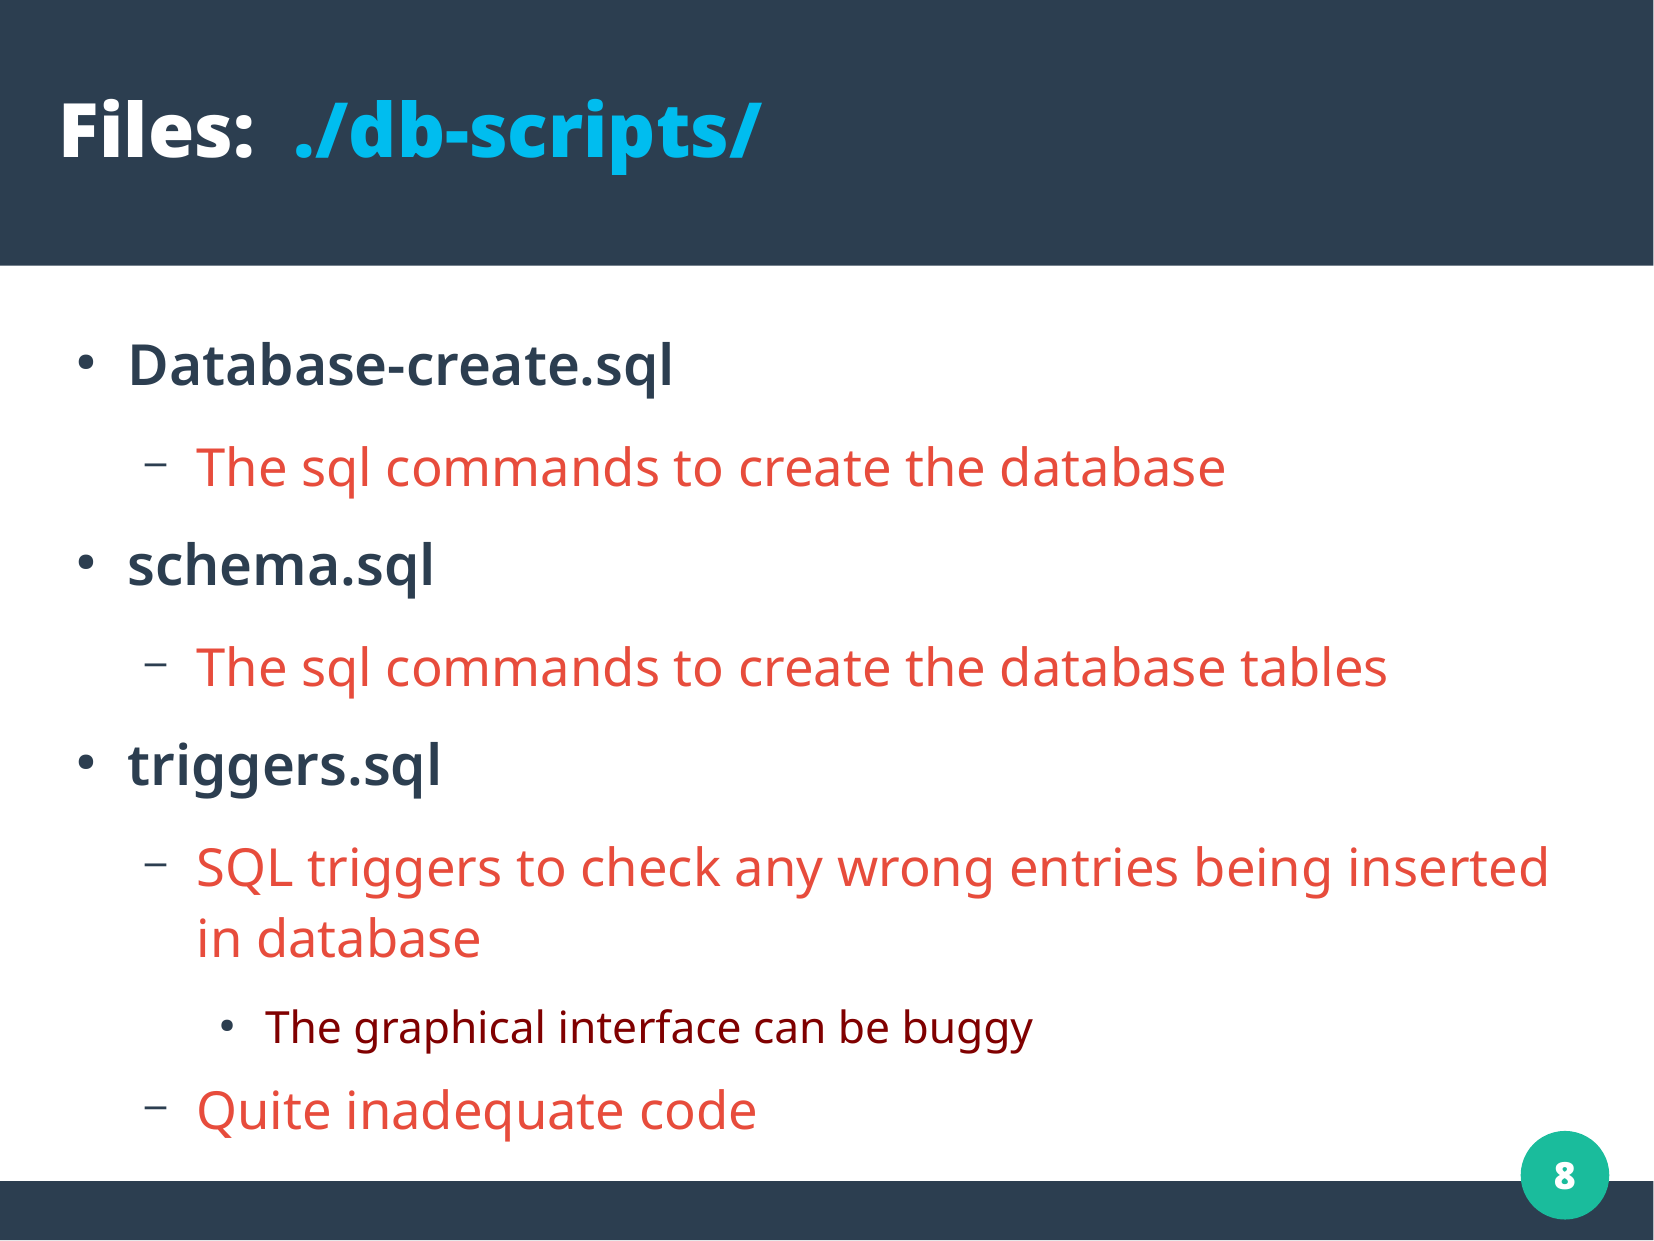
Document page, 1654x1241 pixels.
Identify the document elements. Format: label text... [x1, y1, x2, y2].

list Database-create.sql The sql commands to create the database schema.sql The sql commands to create the database tables triggers.sql SQL triggers to check any wrong entries being inserted in database The graphical interface can be buggy Quite inadequate code [59, 324, 1595, 1152]
title Files: ./db-scripts/ [59, 49, 1595, 207]
